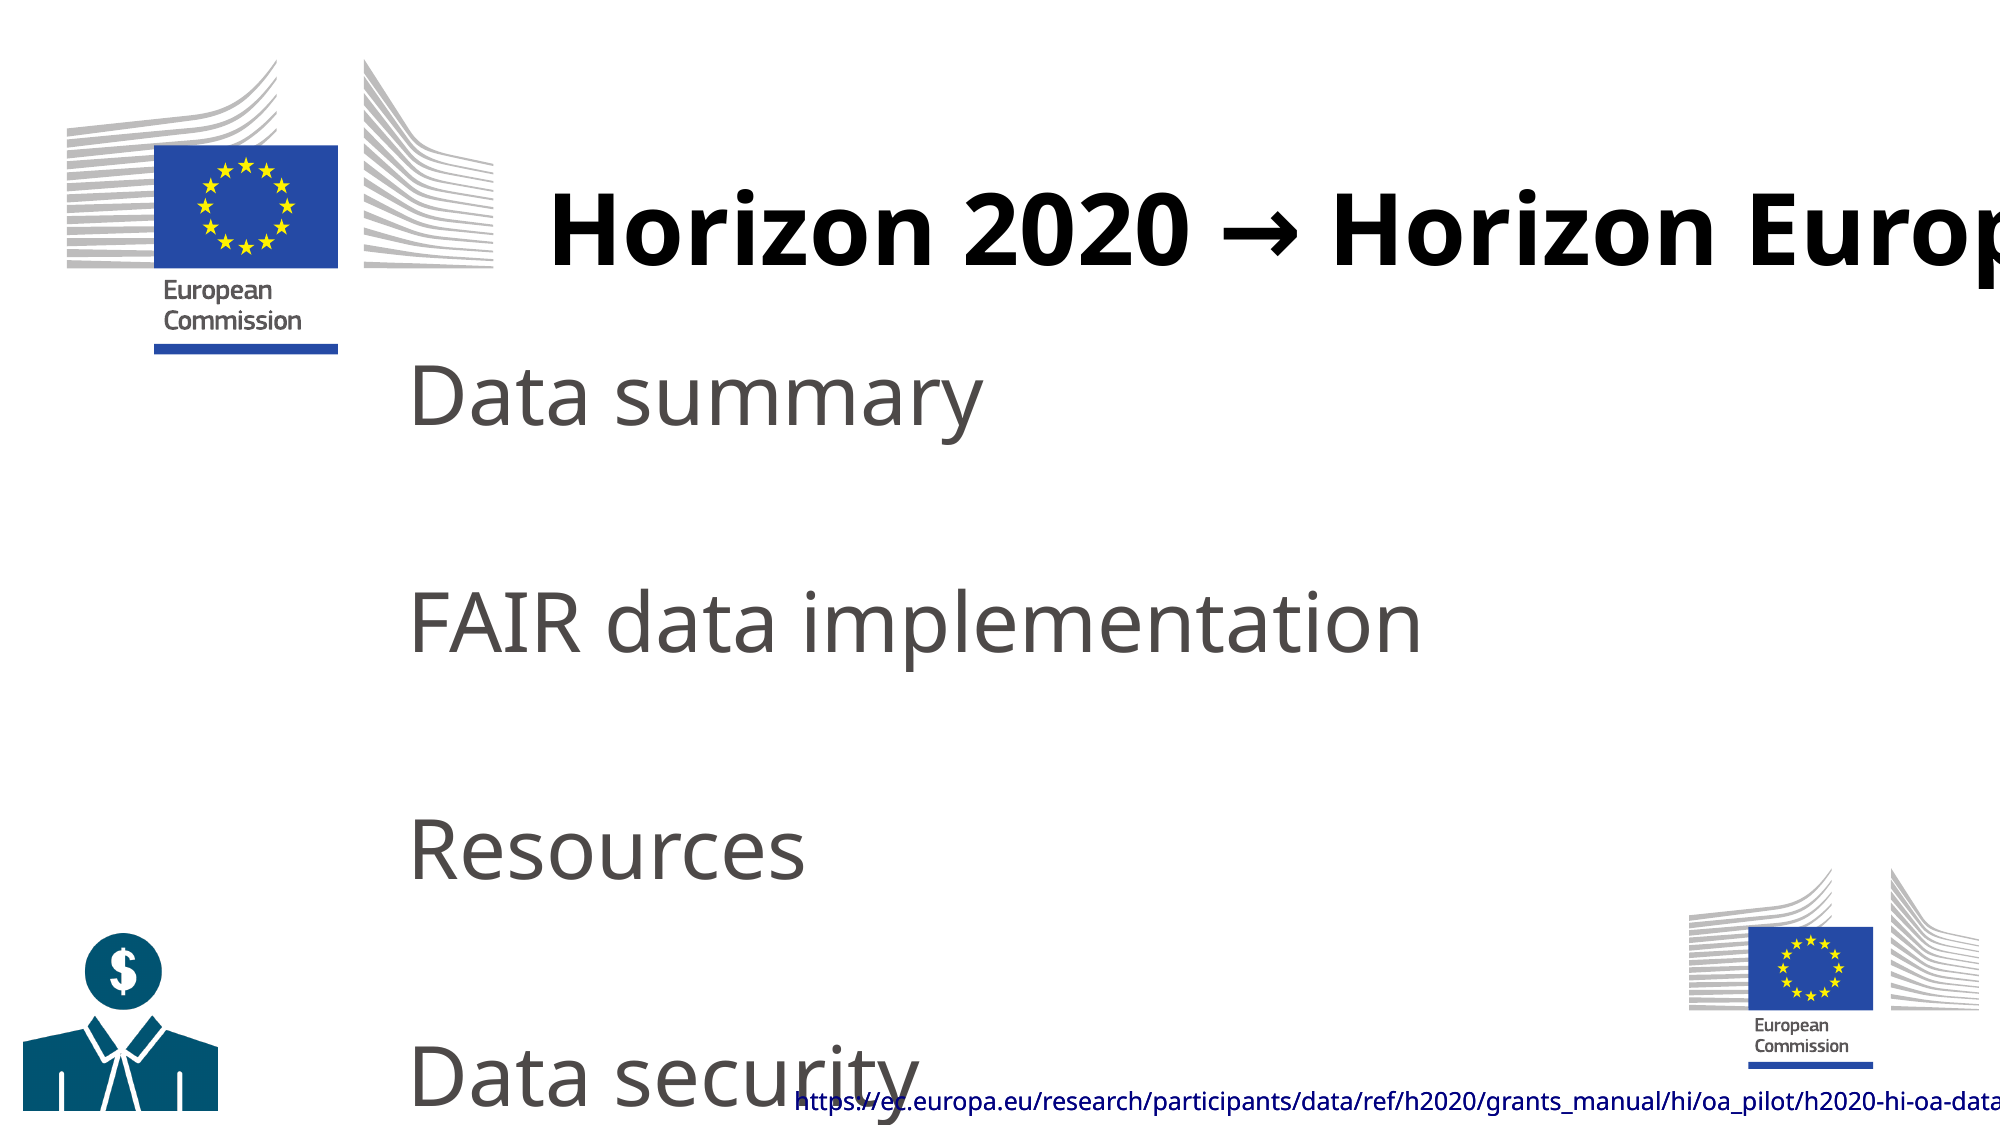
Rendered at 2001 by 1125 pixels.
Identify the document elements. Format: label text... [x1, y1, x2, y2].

picture [178, 1072, 182, 1111]
picture [1689, 868, 1979, 1069]
picture [60, 1072, 64, 1111]
picture [66, 59, 494, 355]
text_box Data summary FAIR data implementation Resources Data security Ethics [357, 329, 2000, 1094]
picture [23, 933, 218, 1111]
text_box https://ec.europa.eu/research/participants/data/ref/h2020/grants_manual/hi/oa_pilot/h2020-hi-oa-data-mgt_en.pdf [779, 1076, 1996, 1117]
text_box Horizon 2020 → Horizon Europe [531, 151, 1917, 267]
picture [111, 948, 136, 995]
